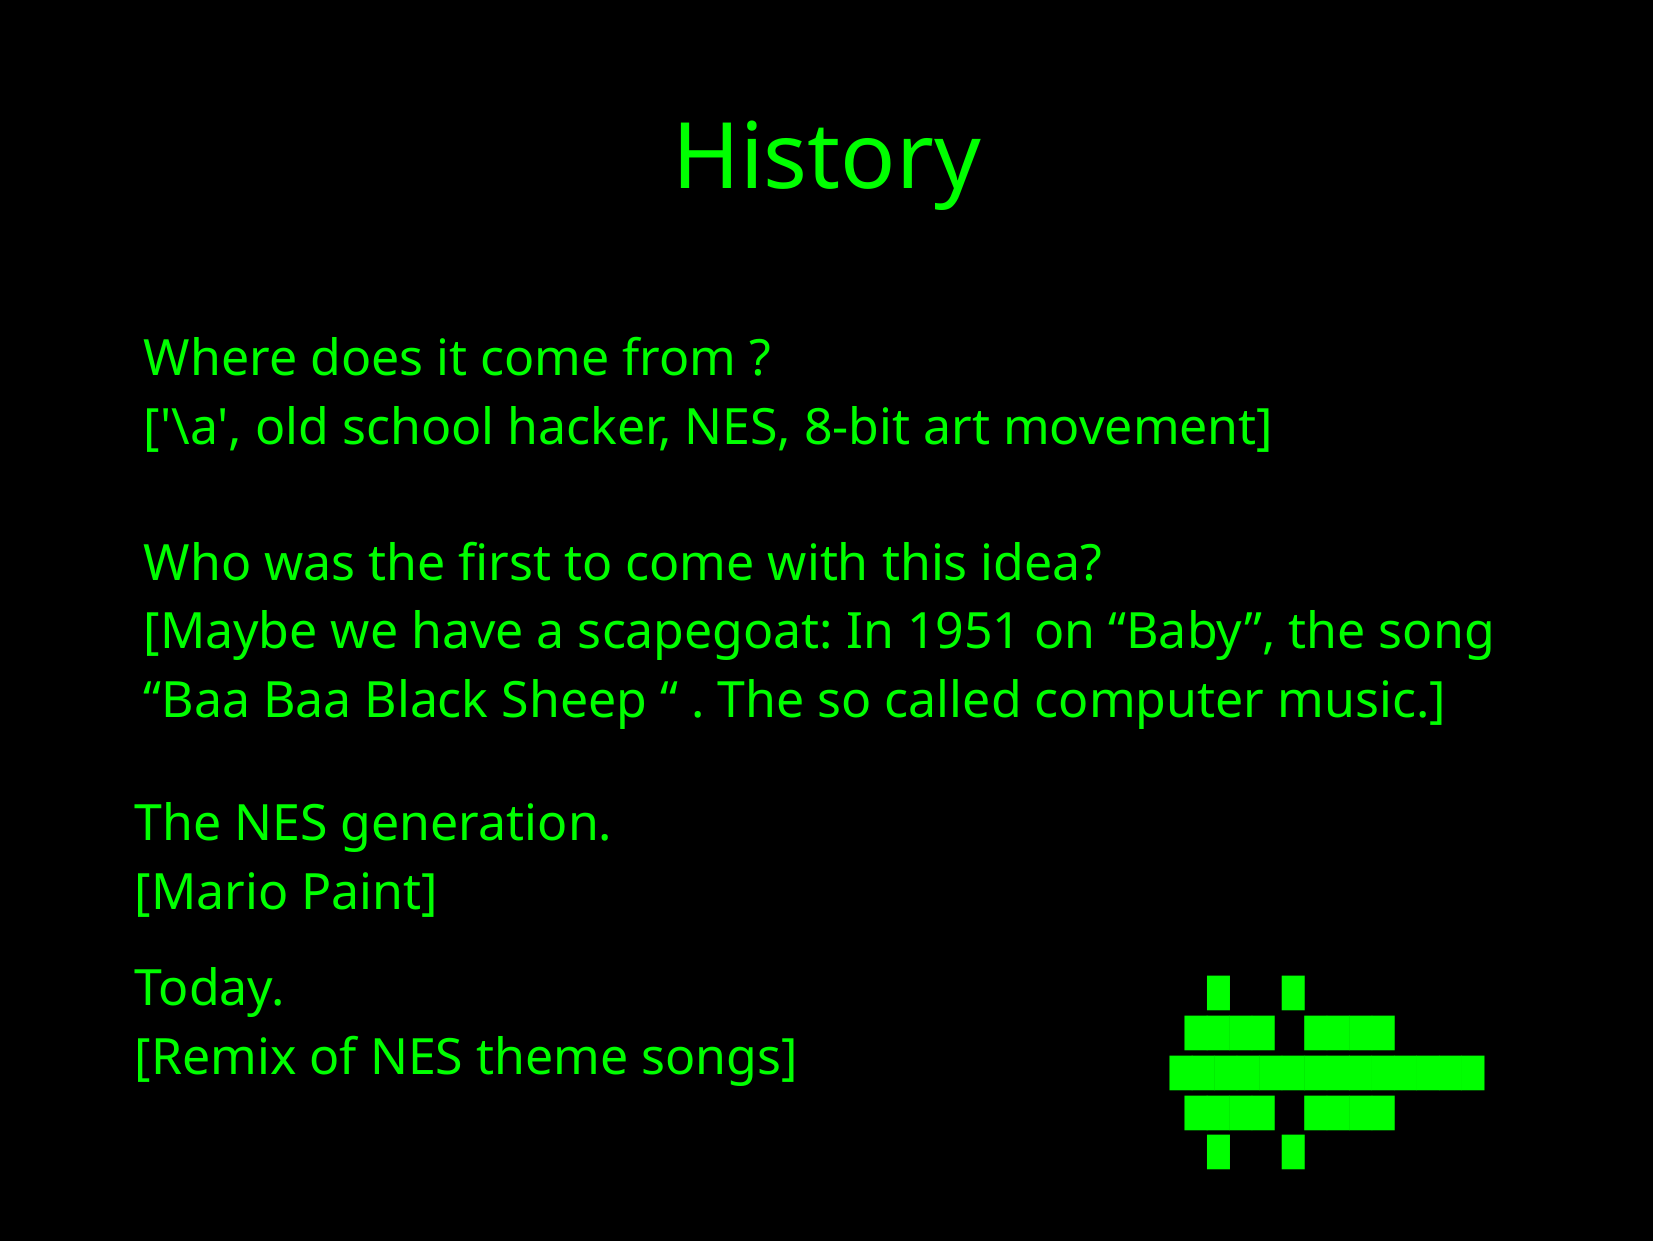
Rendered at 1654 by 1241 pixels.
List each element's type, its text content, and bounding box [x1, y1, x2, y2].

text_box Where does it come from ? ['\a', old school hacker, NES, 8-bit art movement] Who was the first to come with this idea? [Maybe we have a scapegoat: In 1951 on “Baby”, the song “Baa Baa Black Sheep “ . The so called computer music.] [128, 315, 1524, 736]
text_box The NES generation. [Mario Paint] [120, 780, 1066, 911]
title History [82, 49, 1571, 257]
text_box █ █ ████ ████ ██████████████ ████ ████ █ █ [1155, 914, 1501, 1186]
text_box Today. [Remix of NES theme songs] [120, 945, 1351, 1076]
